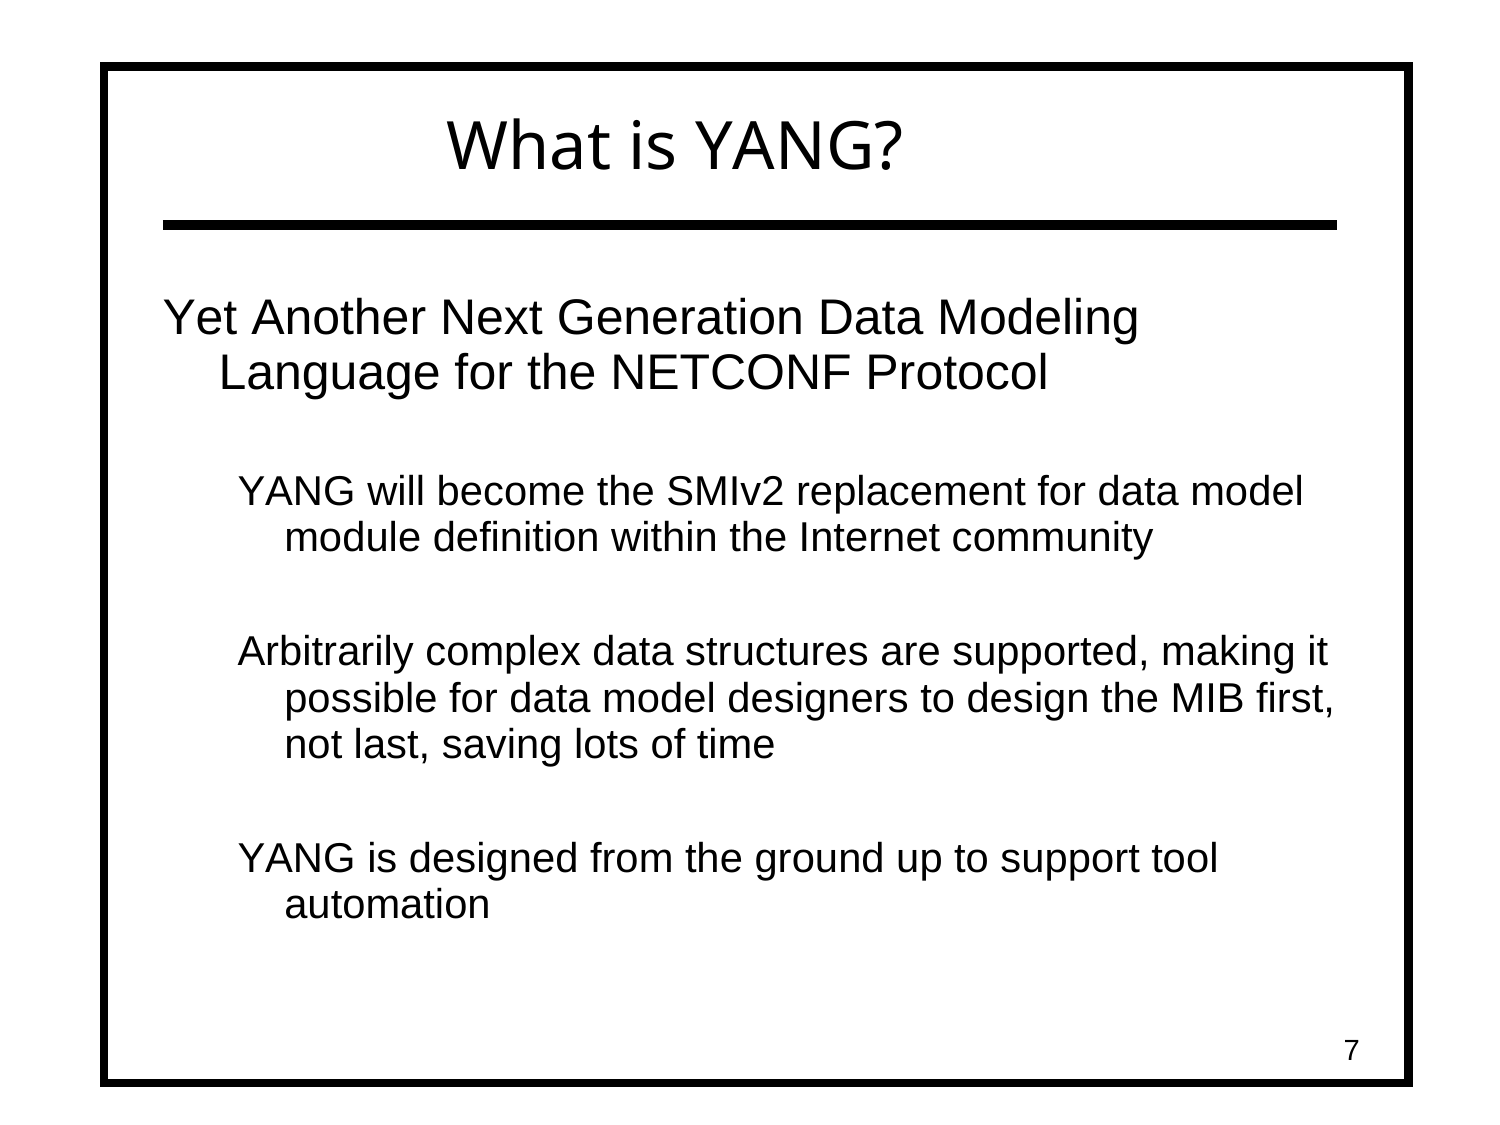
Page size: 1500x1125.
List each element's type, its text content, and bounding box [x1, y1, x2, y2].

list Yet Another Next Generation Data Modeling Language for the NETCONF Protocol YANG will become the SMIv2 replacement for data model module definition within the Internet community Arbitrarily complex data structures are supported, making it possible for data model designers to design the MIB first, not last, saving lots of time YANG is designed from the ground up to support tool automation [162, 288, 1338, 1001]
title What is YANG? [162, 74, 1332, 213]
